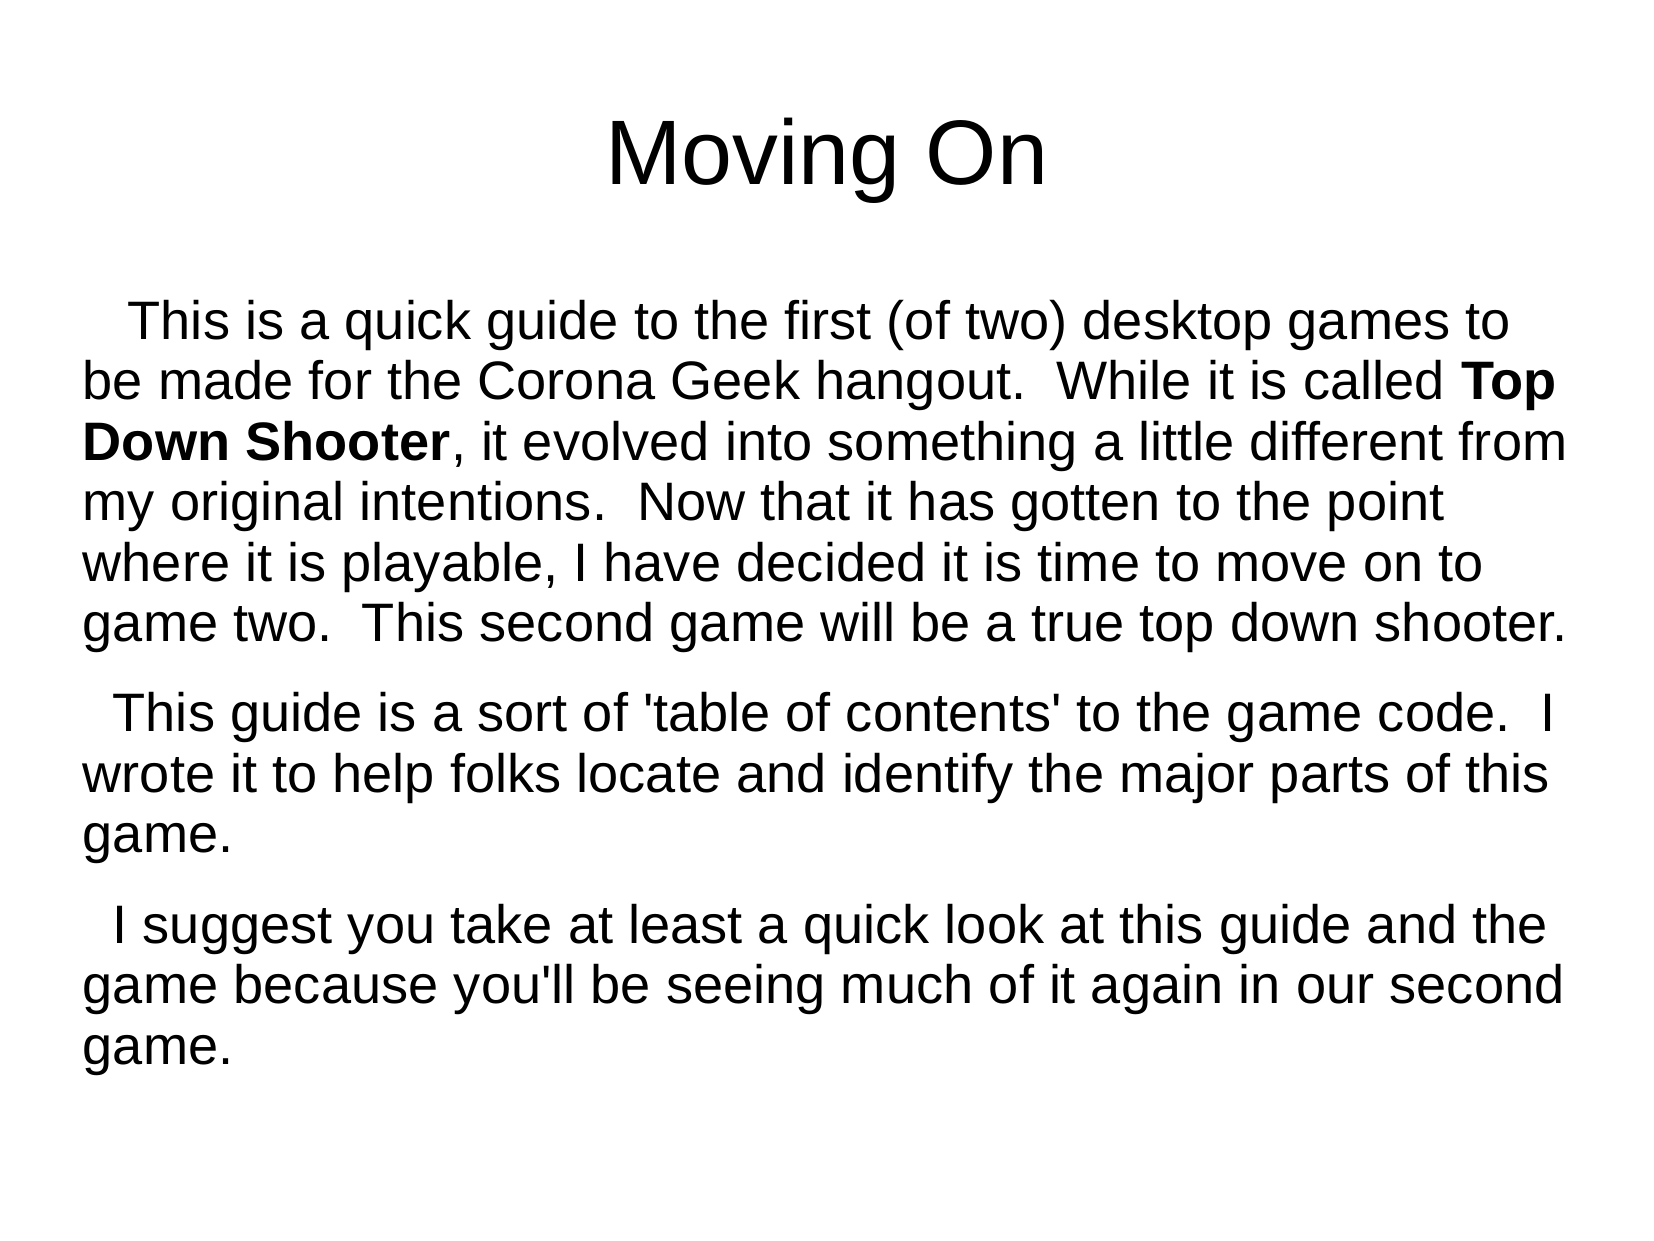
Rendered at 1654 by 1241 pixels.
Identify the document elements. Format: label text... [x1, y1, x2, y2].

list This is a quick guide to the first (of two) desktop games to be made for the Corona Geek hangout. While it is called Top Down Shooter, it evolved into something a little different from my original intentions. Now that it has gotten to the point where it is playable, I have decided it is time to move on to game two. This second game will be a true top down shooter. This guide is a sort of 'table of contents' to the game code. I wrote it to help folks locate and identify the major parts of this game. I suggest you take at least a quick look at this guide and the game because you'll be seeing much of it again in our second game. [82, 290, 1571, 1109]
title Moving On [82, 49, 1571, 257]
